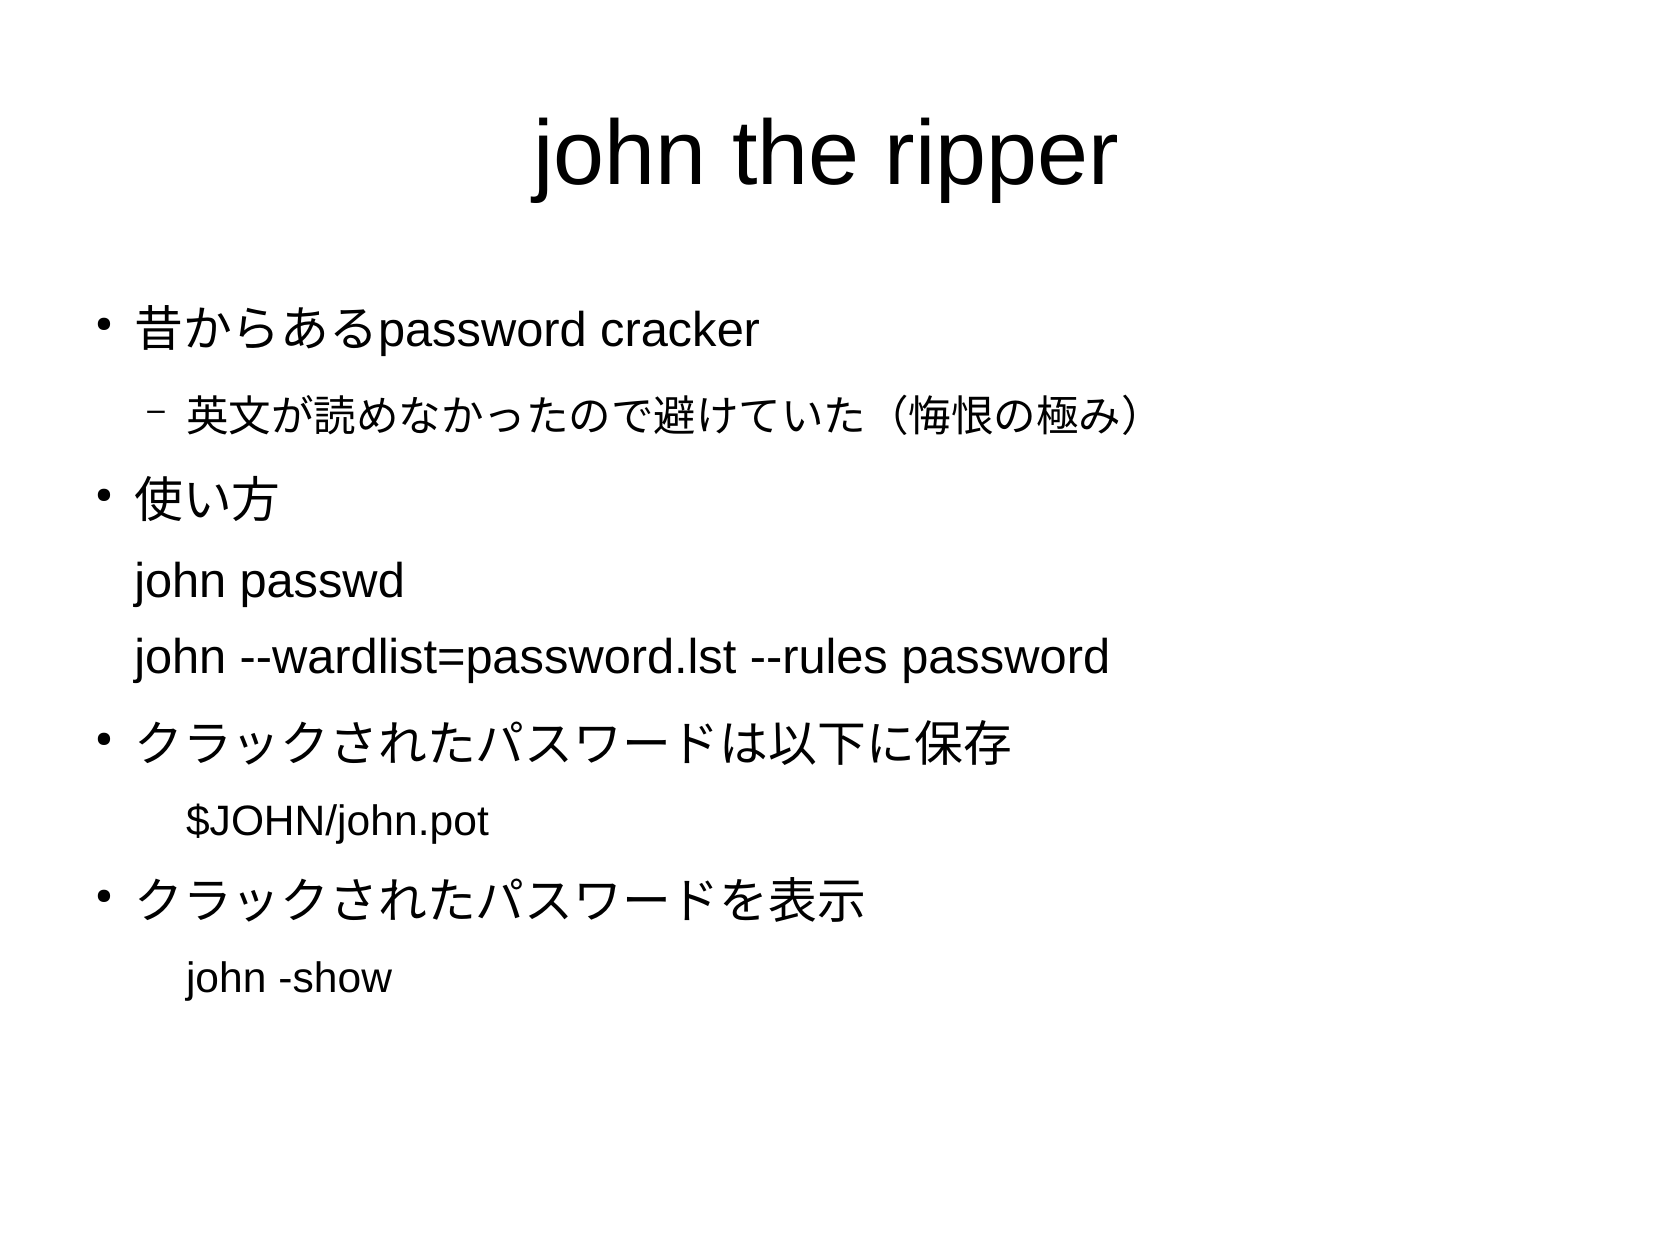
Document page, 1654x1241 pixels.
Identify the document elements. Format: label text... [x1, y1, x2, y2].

list 昔からあるpassword cracker 英文が読めなかったので避けていた（悔恨の極み） 使い方 john passwd john --wardlist=password.lst --rules password クラックされたパスワードは以下に保存 $JOHN/john.pot クラックされたパスワードを表示 john -show [82, 290, 1571, 1010]
title john the ripper [82, 49, 1571, 257]
